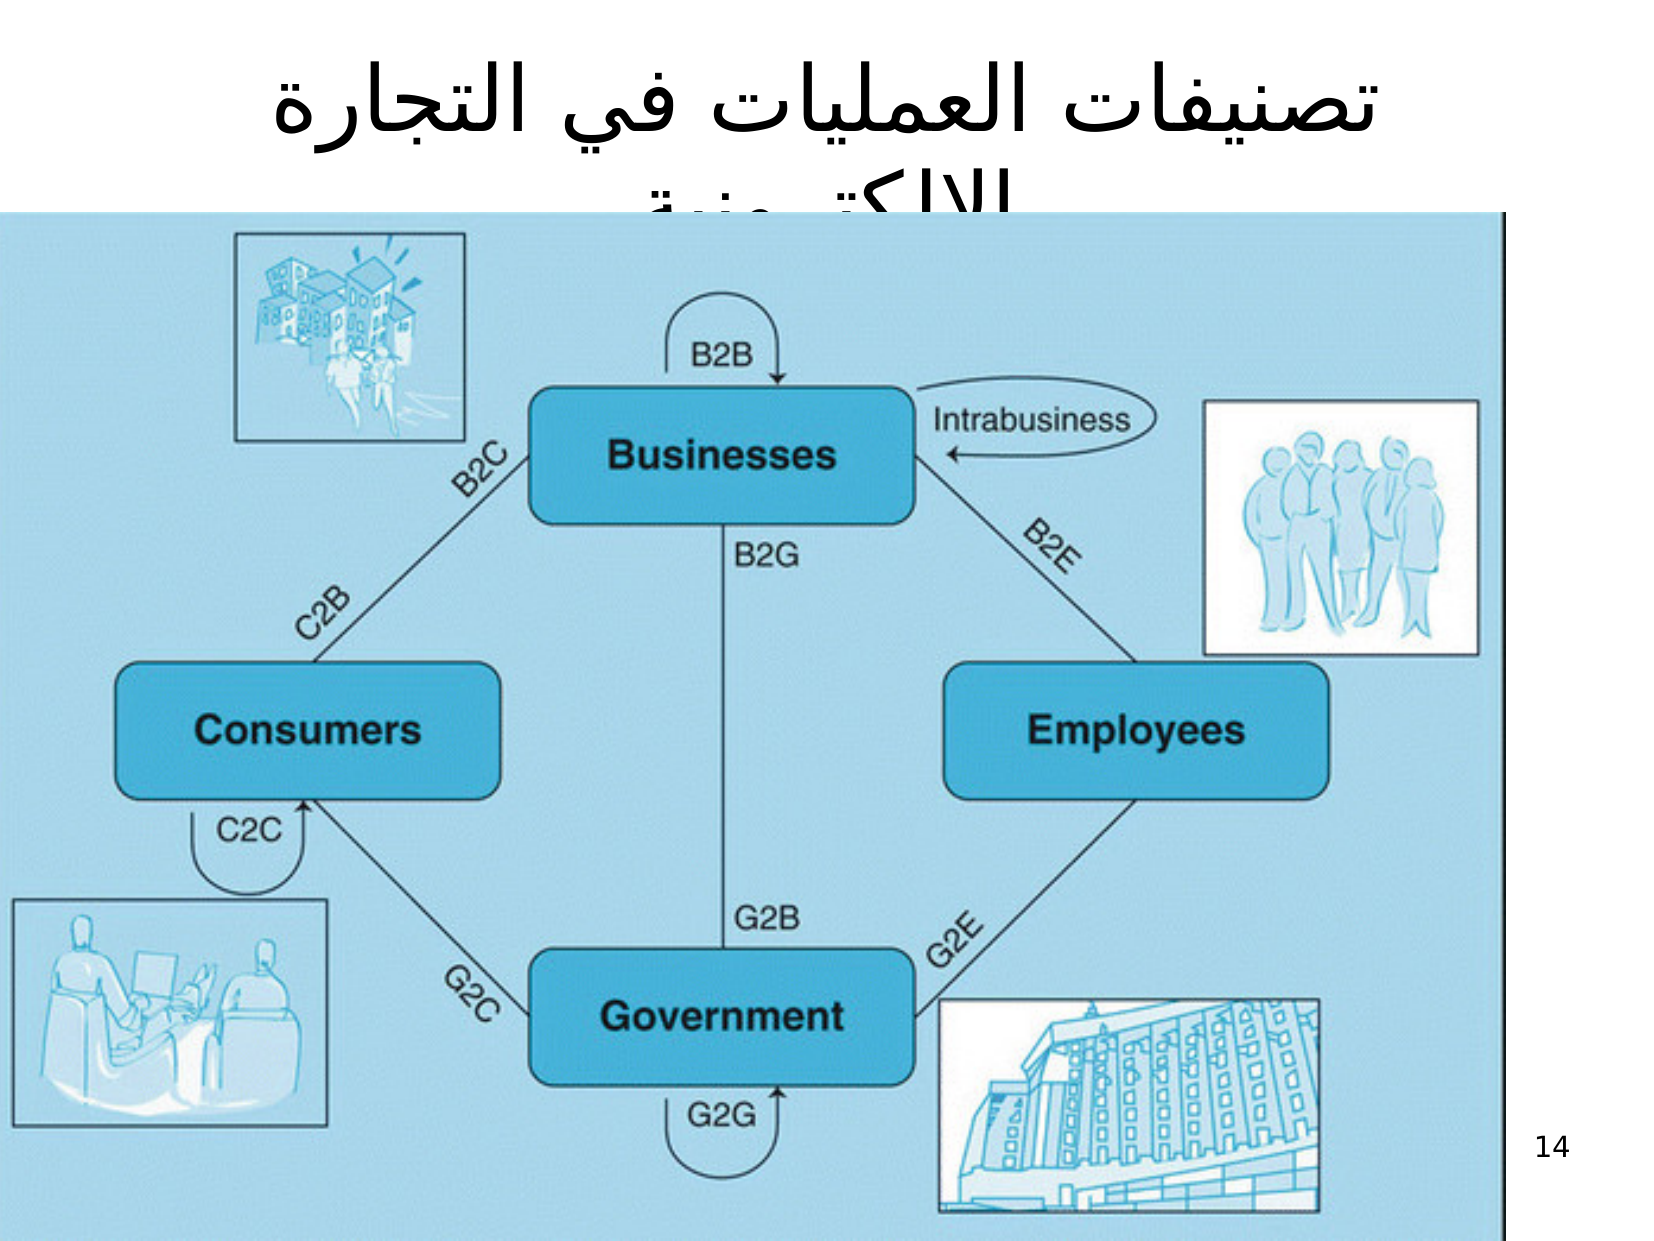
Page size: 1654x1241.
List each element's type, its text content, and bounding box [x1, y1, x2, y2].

title تصنيفات العمليات في التجارة الإلكترونية [82, 42, 1571, 264]
picture [0, 212, 1506, 1241]
